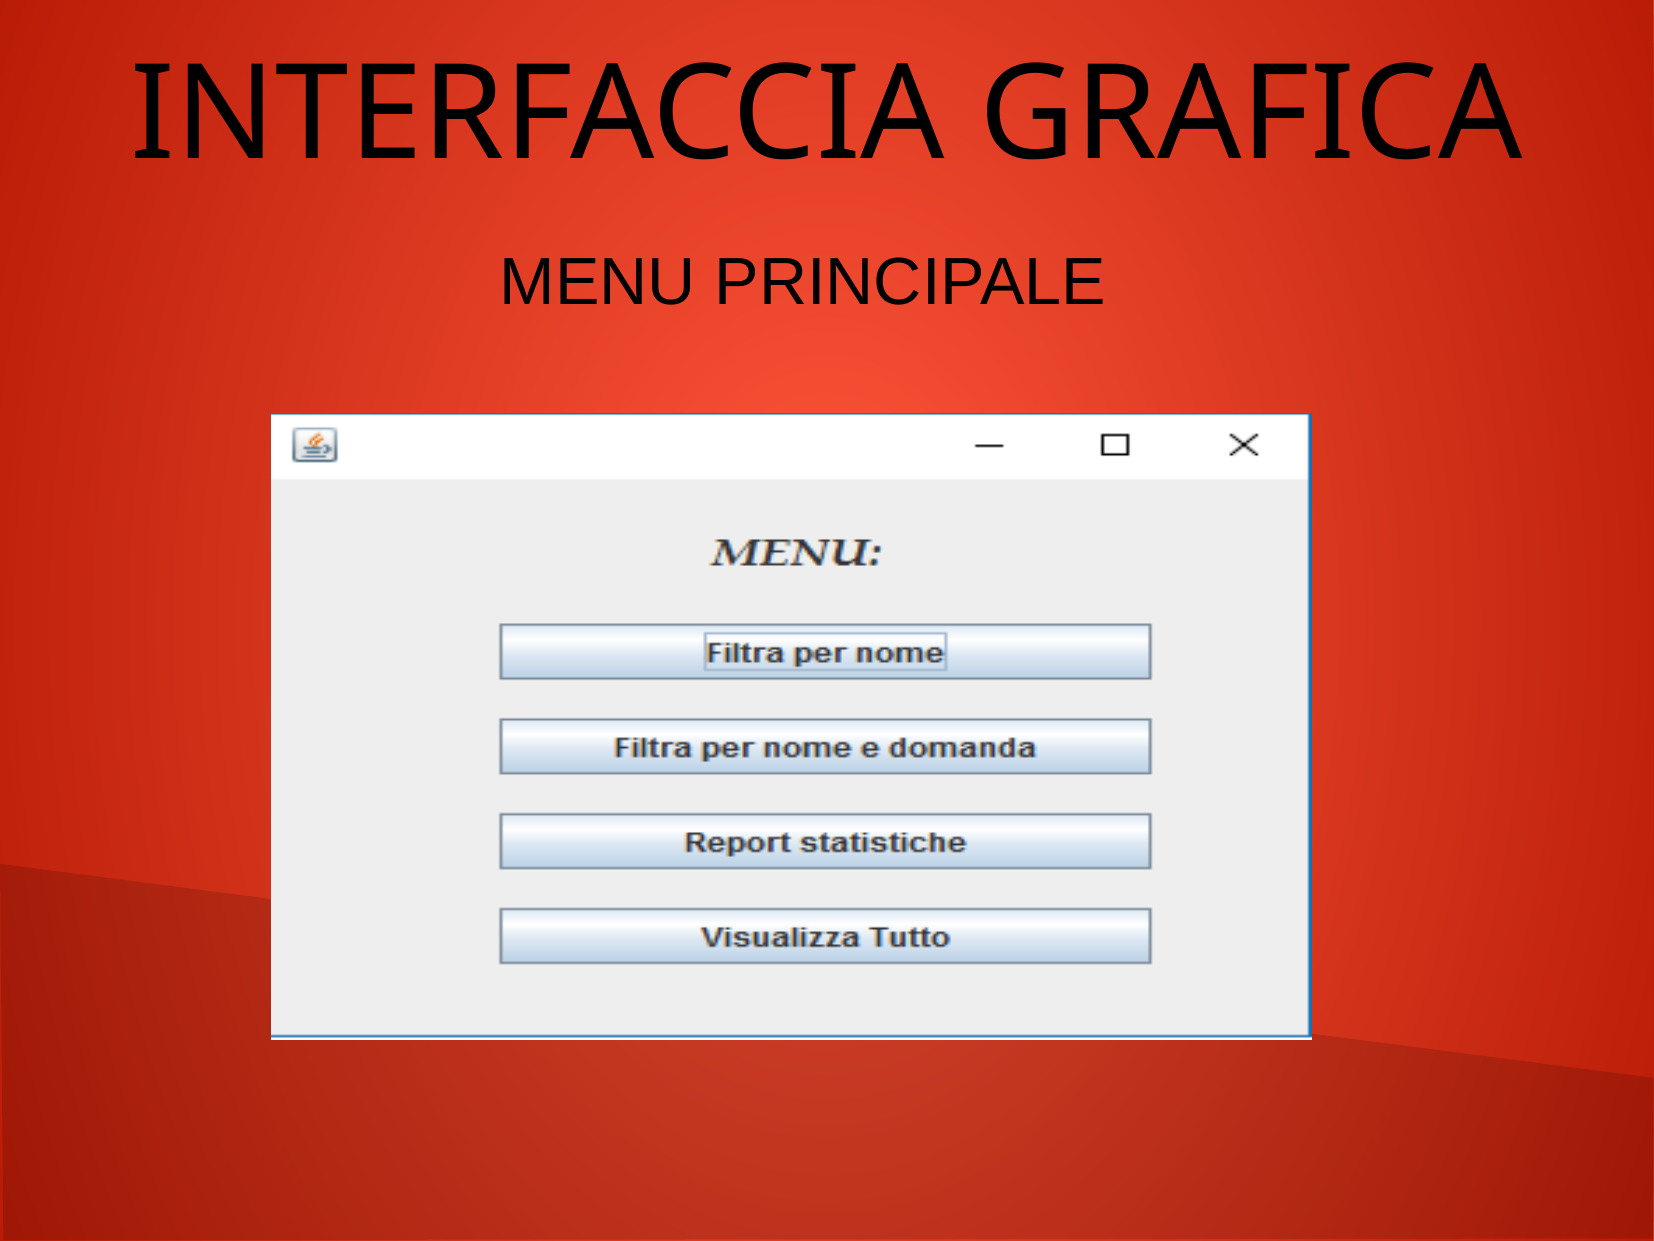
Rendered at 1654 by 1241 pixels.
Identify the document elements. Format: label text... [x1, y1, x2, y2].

text_box MENU PRINCIPALE [425, 236, 1182, 326]
title INTERFACCIA GRAFICA [129, 0, 1524, 705]
picture [271, 413, 1312, 1040]
